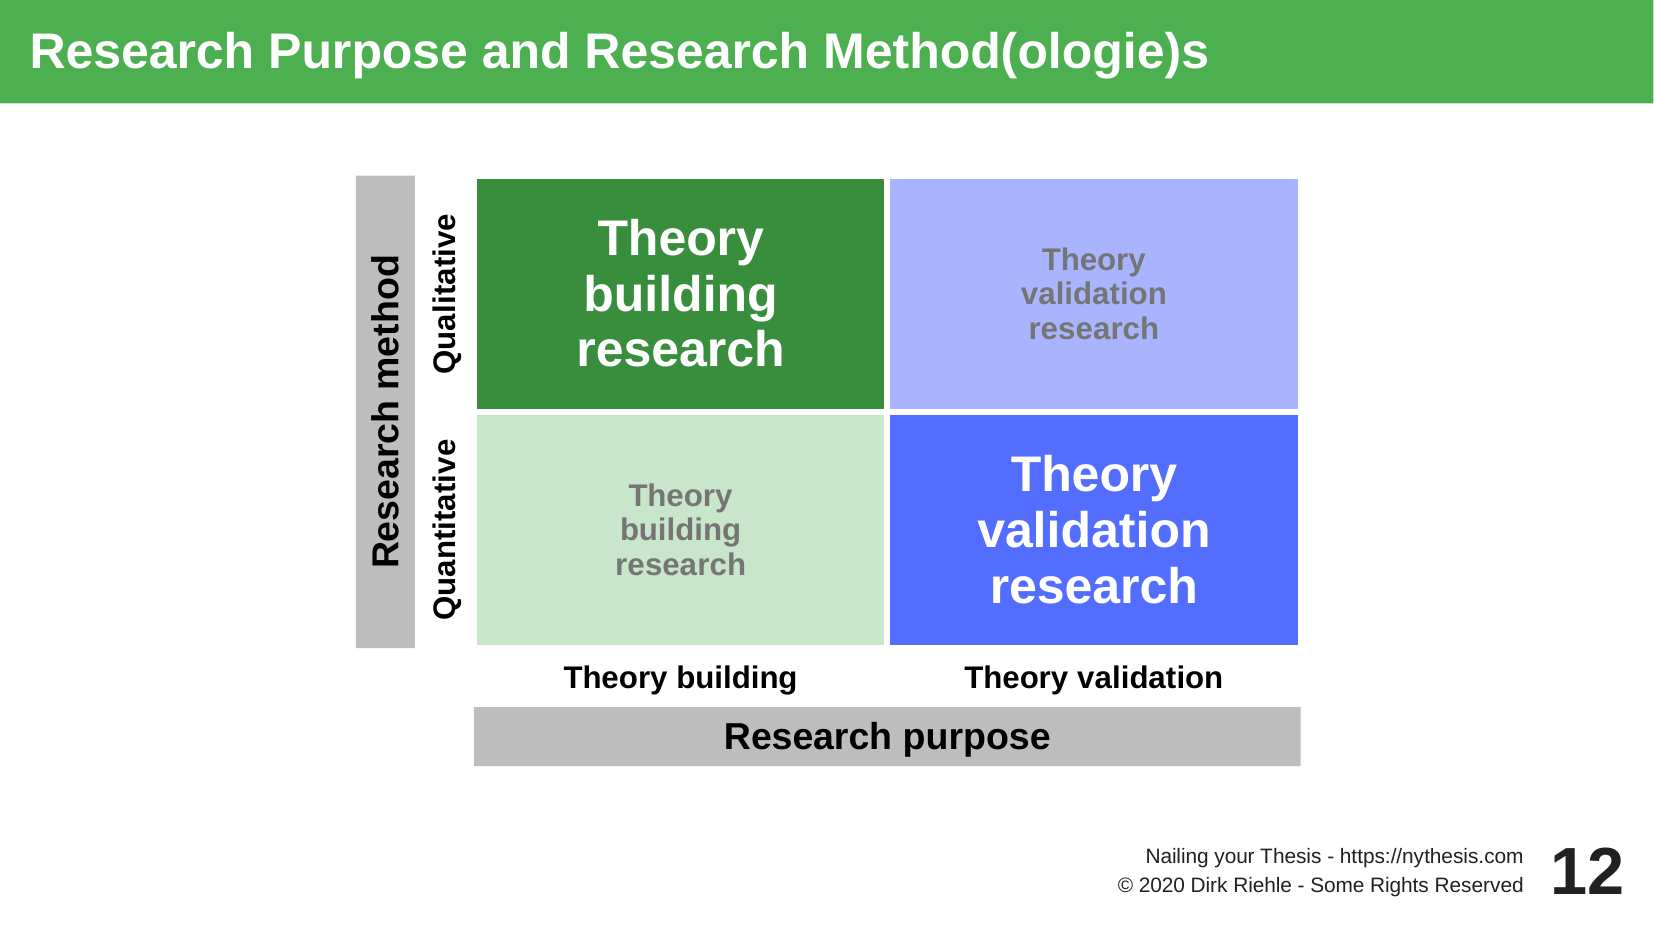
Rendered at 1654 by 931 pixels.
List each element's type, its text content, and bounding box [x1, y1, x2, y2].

title Research Purpose and Research Method(ologie)s [0, 0, 1654, 104]
text_box Theory validation research [888, 175, 1301, 411]
text_box Research purpose [473, 707, 1301, 767]
text_box Theory building [473, 648, 887, 707]
text_box Research method [355, 175, 415, 649]
text_box Theory validation [887, 648, 1301, 707]
text_box Theory validation research [887, 411, 1301, 648]
text_box Theory building research [474, 412, 887, 648]
text_box Qualitative [415, 175, 474, 412]
text_box Quantitative [415, 412, 474, 649]
text_box Theory building research [474, 175, 888, 412]
